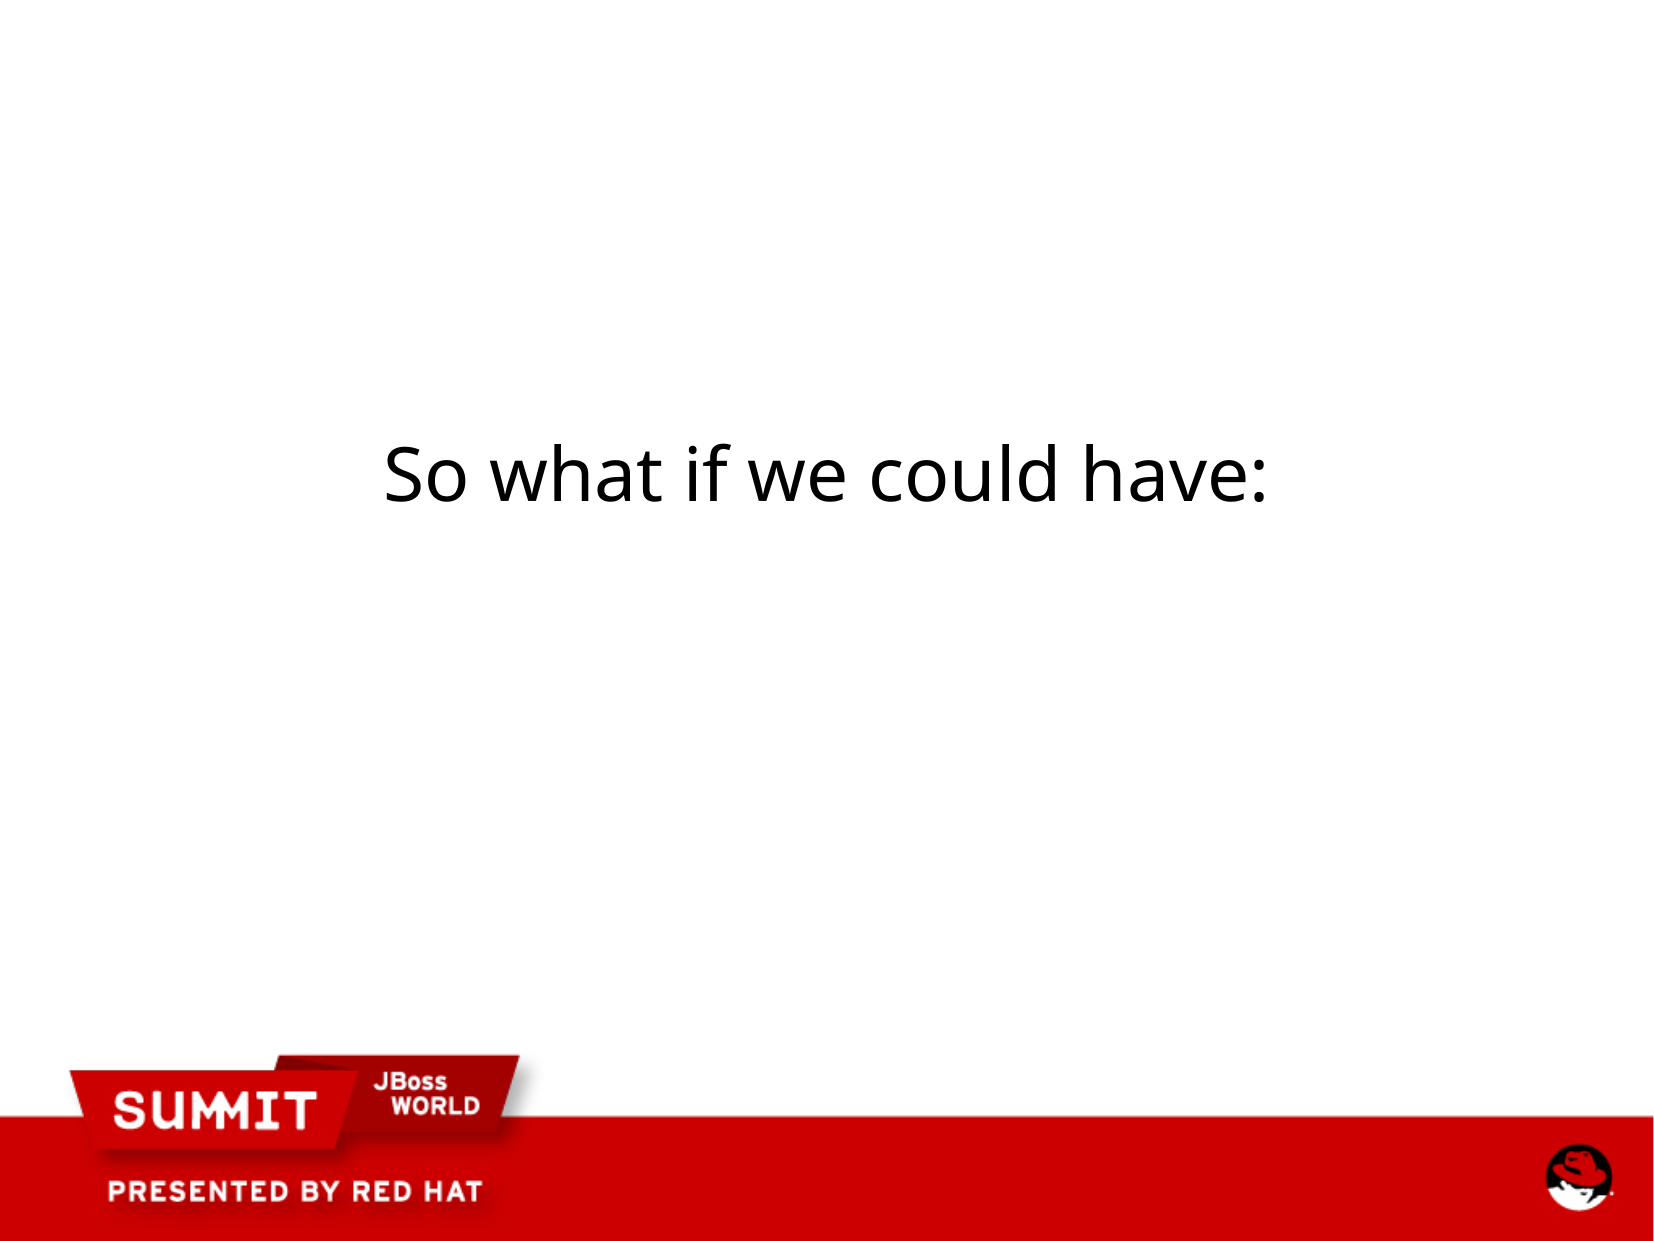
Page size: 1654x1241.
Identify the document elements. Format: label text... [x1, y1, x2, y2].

subtitle So what if we could have: [82, 37, 1571, 1039]
picture [0, 1043, 1654, 1241]
